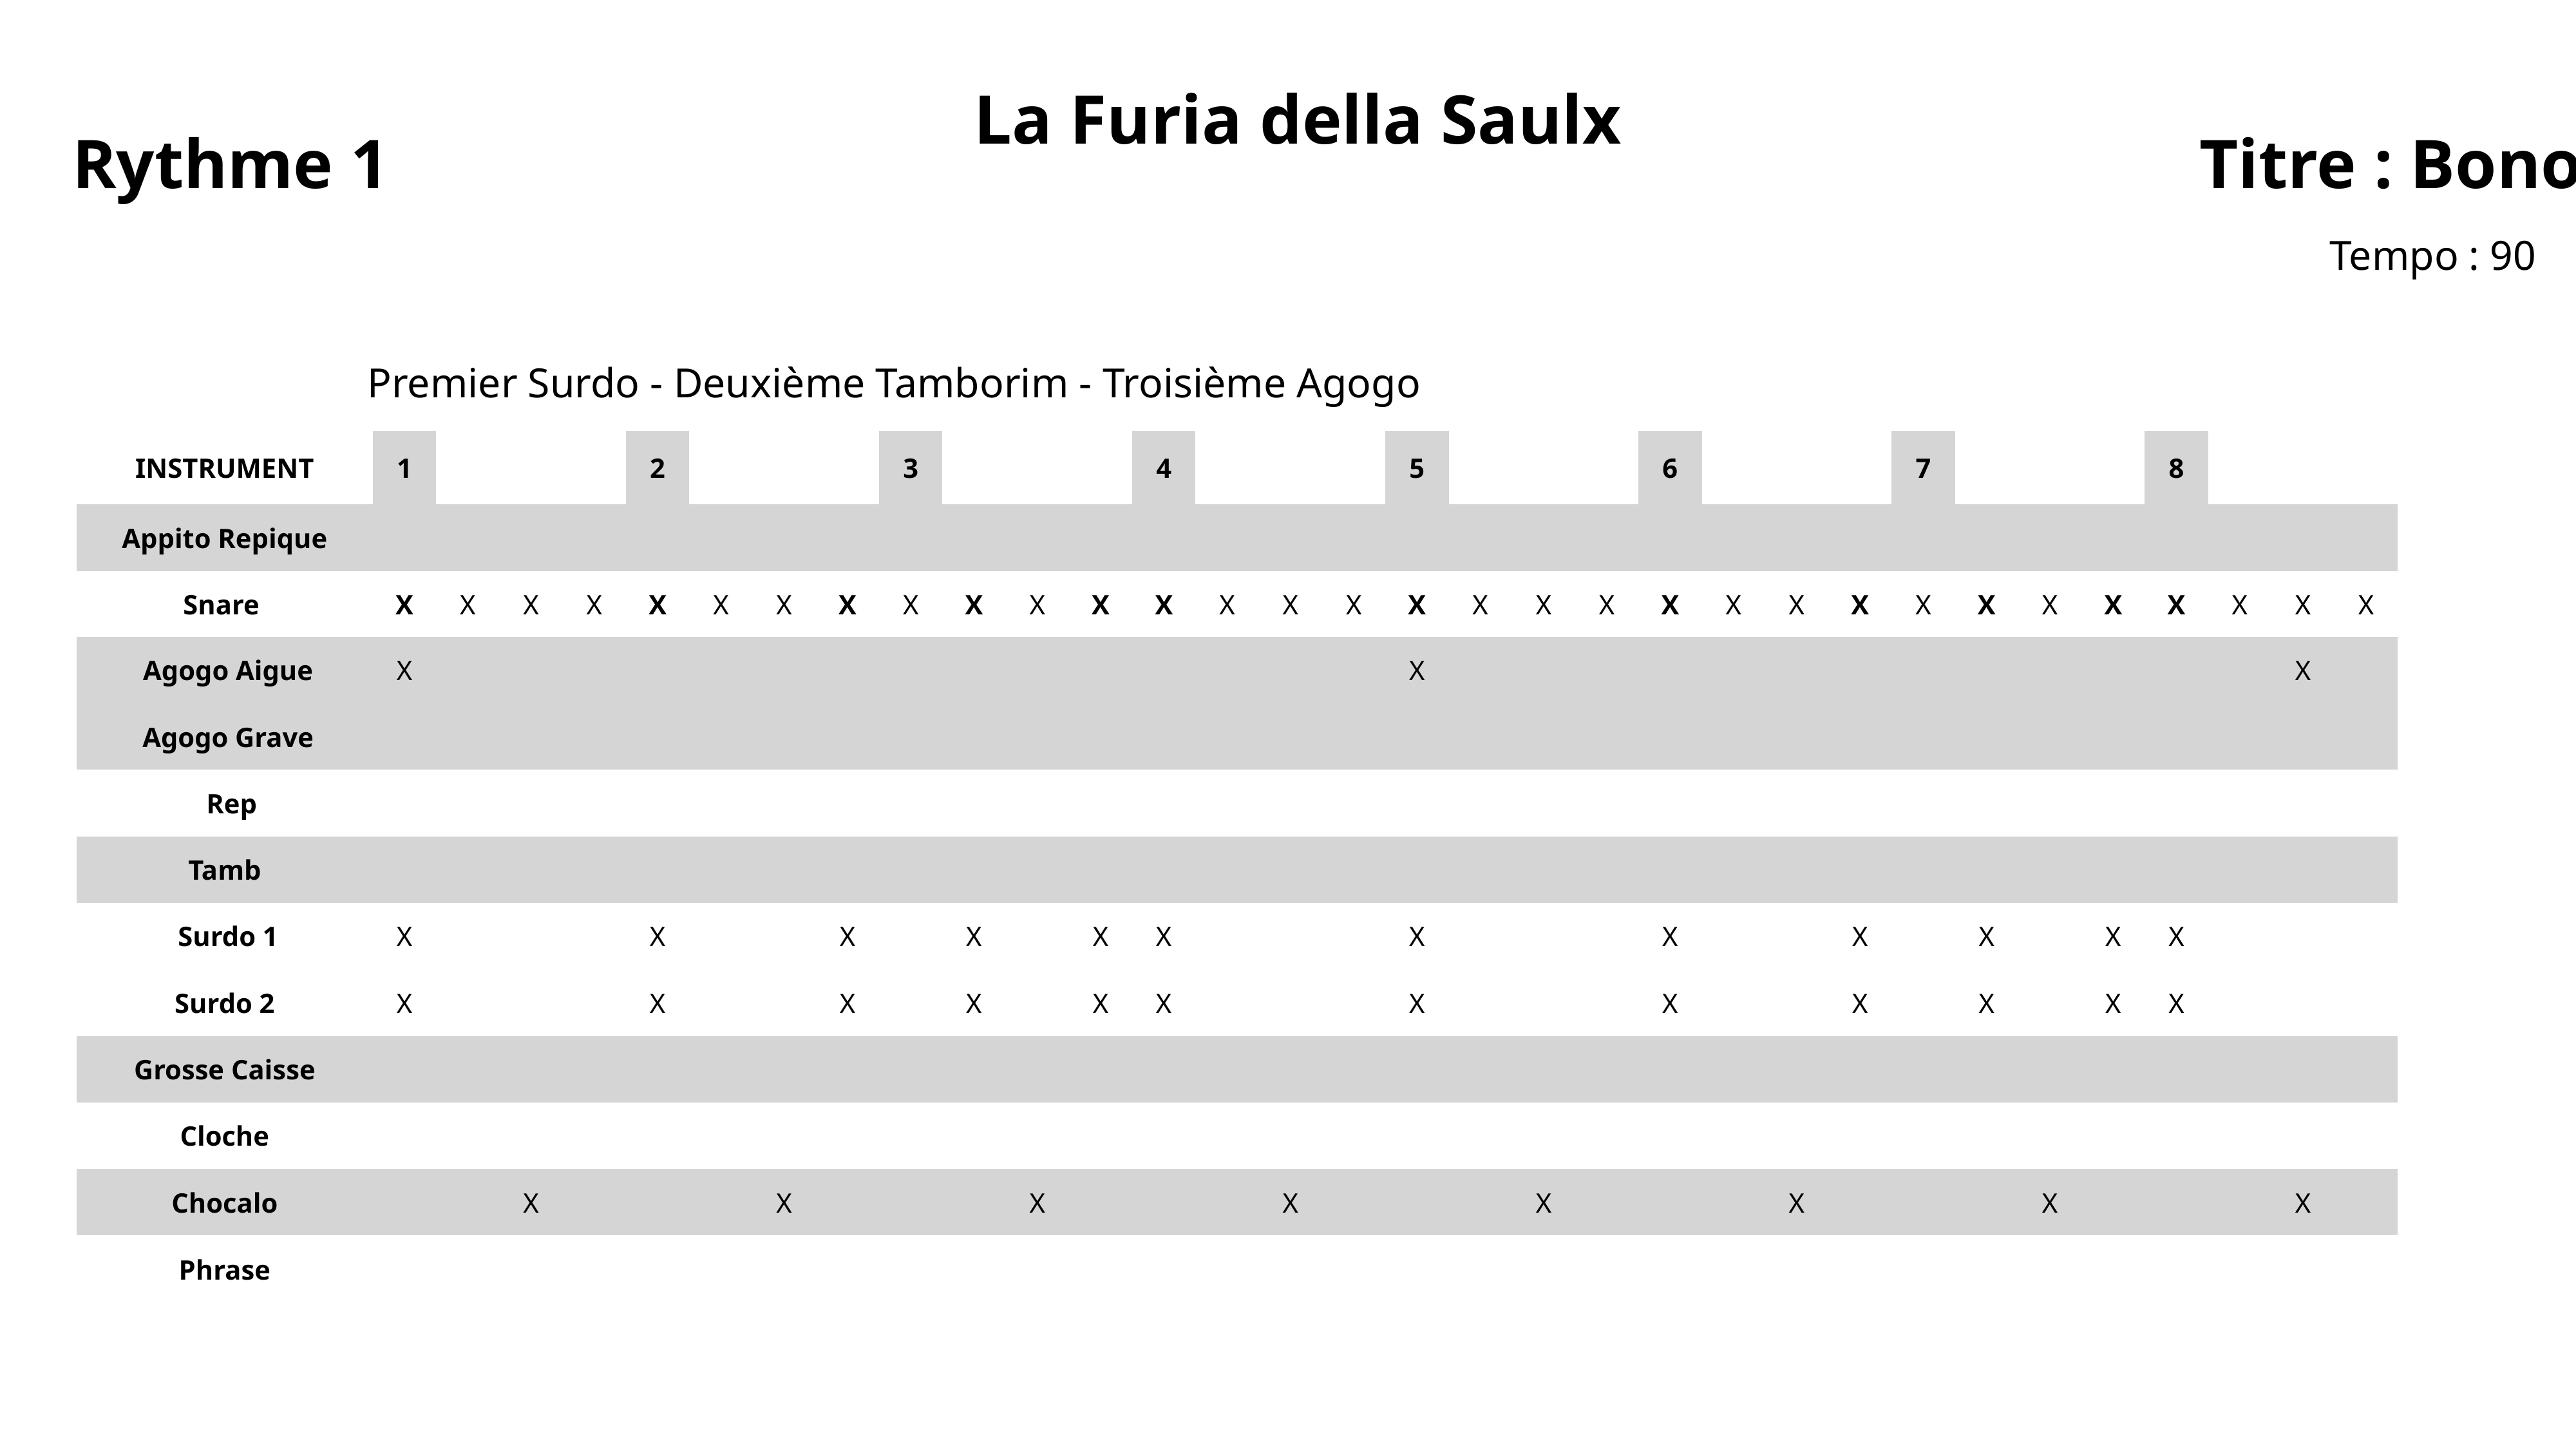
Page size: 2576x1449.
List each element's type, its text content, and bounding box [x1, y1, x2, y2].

table_cell [1702, 969, 1765, 1036]
table_cell [563, 1235, 626, 1303]
table_cell X [373, 571, 436, 637]
table_cell Tamb [77, 837, 373, 903]
table_cell [879, 1235, 942, 1303]
table_cell [2334, 703, 2398, 770]
table_cell [942, 504, 1006, 571]
table_cell [1512, 770, 1575, 837]
table_cell [1955, 1235, 2018, 1303]
table_header [1195, 431, 1259, 504]
table_header [500, 431, 563, 504]
table_cell X [1575, 571, 1638, 637]
table_cell [2271, 969, 2334, 1036]
table_cell X [1638, 571, 1702, 637]
table_cell [942, 1169, 1006, 1235]
table_cell [1702, 703, 1765, 770]
table_cell [2334, 903, 2398, 969]
table_cell [2018, 1235, 2081, 1303]
table_cell X [942, 903, 1006, 969]
table_cell [942, 637, 1006, 703]
table_cell [626, 1169, 689, 1235]
table_cell [879, 637, 942, 703]
table_cell [1702, 770, 1765, 837]
table_cell [563, 637, 626, 703]
table_cell [2081, 1169, 2145, 1235]
table_cell [1702, 1235, 1765, 1303]
table_cell X [500, 571, 563, 637]
table_cell [1385, 1235, 1449, 1303]
table_cell [1385, 1169, 1449, 1235]
table_header [2334, 431, 2398, 504]
table_cell [1132, 637, 1195, 703]
table_cell X [1765, 571, 1828, 637]
table_cell [373, 1036, 436, 1103]
table_cell [753, 770, 816, 837]
table_cell [626, 1036, 689, 1103]
table_cell [1828, 1235, 1891, 1303]
table_cell [1195, 1235, 1259, 1303]
table_cell [879, 504, 942, 571]
table_cell [689, 1169, 753, 1235]
table_cell X [816, 969, 879, 1036]
table_cell [2081, 1103, 2145, 1169]
table_cell [2208, 837, 2271, 903]
table_cell [1132, 1235, 1195, 1303]
table_cell X [1069, 571, 1132, 637]
table_cell [1006, 703, 1069, 770]
table_header [1955, 431, 2018, 504]
table_cell [1132, 703, 1195, 770]
table_cell [1702, 903, 1765, 969]
table_cell [1512, 903, 1575, 969]
table_cell [879, 1036, 942, 1103]
table_cell X [1828, 969, 1891, 1036]
table_cell [1132, 770, 1195, 837]
table_cell [563, 1036, 626, 1103]
table_cell X [436, 571, 500, 637]
table_cell [1259, 1036, 1322, 1103]
table_cell [1259, 504, 1322, 571]
table_header [2018, 431, 2081, 504]
table_cell Grosse Caisse [77, 1036, 373, 1103]
table_cell [1449, 1036, 1512, 1103]
table_cell X [1638, 903, 1702, 969]
table_cell [1195, 770, 1259, 837]
table_cell [753, 1103, 816, 1169]
table_cell [1702, 637, 1765, 703]
table_cell [1891, 969, 1955, 1036]
table_cell [2081, 837, 2145, 903]
table_cell [2081, 770, 2145, 837]
table_cell [2081, 703, 2145, 770]
table_cell Appito Repique [77, 504, 373, 571]
table_cell [2271, 1235, 2334, 1303]
table_cell [2271, 837, 2334, 903]
table_cell [2145, 1169, 2208, 1235]
table_cell [1069, 1169, 1132, 1235]
table_cell [563, 770, 626, 837]
table_cell [942, 770, 1006, 837]
table_cell X [2145, 571, 2208, 637]
table_header [2081, 431, 2145, 504]
table_cell X [753, 571, 816, 637]
table_cell X [1069, 969, 1132, 1036]
table_cell [1195, 837, 1259, 903]
table_cell X [1449, 571, 1512, 637]
table_cell [2145, 1103, 2208, 1169]
table_cell X [1385, 903, 1449, 969]
table_header [436, 431, 500, 504]
table_cell [1069, 1235, 1132, 1303]
table_cell X [1512, 571, 1575, 637]
table_cell [2145, 504, 2208, 571]
table_cell [816, 1235, 879, 1303]
table_cell X [1702, 571, 1765, 637]
table_cell X [753, 1169, 816, 1235]
table_cell [500, 770, 563, 837]
table_cell [689, 1235, 753, 1303]
table_cell [1322, 1169, 1385, 1235]
table_cell [1575, 504, 1638, 571]
table_cell [1259, 903, 1322, 969]
table_cell [1512, 1036, 1575, 1103]
table_header [2208, 431, 2271, 504]
table_cell [436, 504, 500, 571]
table_cell [1259, 837, 1322, 903]
table_cell [626, 770, 689, 837]
table_cell X [1322, 571, 1385, 637]
table_cell [1702, 837, 1765, 903]
table_cell Surdo 1 [77, 903, 373, 969]
table_cell [1828, 1103, 1891, 1169]
table_cell [1195, 637, 1259, 703]
table_cell X [2081, 903, 2145, 969]
table_cell [1575, 1235, 1638, 1303]
table_header INSTRUMENT [77, 431, 373, 504]
table_cell [563, 903, 626, 969]
table_cell [1828, 1036, 1891, 1103]
table_cell [500, 969, 563, 1036]
table_cell [2334, 1235, 2398, 1303]
table_cell X [563, 571, 626, 637]
table_cell [942, 1036, 1006, 1103]
table_cell [1069, 837, 1132, 903]
table_cell X [1828, 903, 1891, 969]
table_cell [1006, 770, 1069, 837]
table_cell [2081, 504, 2145, 571]
table_cell [1132, 1036, 1195, 1103]
table_cell X [1132, 969, 1195, 1036]
table_cell [1512, 837, 1575, 903]
table_cell [1765, 903, 1828, 969]
table_cell [753, 504, 816, 571]
table_cell [2334, 837, 2398, 903]
table_cell [626, 1235, 689, 1303]
table_cell [1322, 504, 1385, 571]
table_cell [1259, 969, 1322, 1036]
table_cell [563, 504, 626, 571]
table_cell [1195, 703, 1259, 770]
table_cell X [1132, 903, 1195, 969]
table_cell [1765, 969, 1828, 1036]
table_cell [1259, 1235, 1322, 1303]
table_header [1006, 431, 1069, 504]
table_cell [2018, 637, 2081, 703]
table_cell [2018, 903, 2081, 969]
table_cell X [1955, 903, 2018, 969]
table_cell X [1385, 571, 1449, 637]
table_cell [816, 837, 879, 903]
table_cell [1891, 903, 1955, 969]
table_cell [1322, 1036, 1385, 1103]
table_cell [373, 1103, 436, 1169]
table_cell [689, 903, 753, 969]
table_header [1259, 431, 1322, 504]
table_header 8 [2145, 431, 2208, 504]
table_cell [2271, 703, 2334, 770]
table_cell [1449, 1103, 1512, 1169]
table_cell X [500, 1169, 563, 1235]
table_cell X [1006, 1169, 1069, 1235]
table_cell [1765, 1235, 1828, 1303]
table_cell [2334, 504, 2398, 571]
table_cell [753, 1036, 816, 1103]
table_cell [2271, 1103, 2334, 1169]
table_cell [2145, 1036, 2208, 1103]
table_cell [2334, 637, 2398, 703]
table_cell [436, 1103, 500, 1169]
table_cell [1195, 504, 1259, 571]
table_cell [436, 1169, 500, 1235]
table_cell [2145, 703, 2208, 770]
table_cell [373, 837, 436, 903]
table_cell [1385, 770, 1449, 837]
table_cell [1385, 703, 1449, 770]
table_cell [1891, 1103, 1955, 1169]
table_cell [1828, 837, 1891, 903]
table_cell [500, 637, 563, 703]
table_header [816, 431, 879, 504]
table_cell [689, 837, 753, 903]
table_cell [1512, 703, 1575, 770]
table_cell [1195, 1036, 1259, 1103]
table_cell [1638, 1103, 1702, 1169]
table_header 4 [1132, 431, 1195, 504]
table_cell [373, 1235, 436, 1303]
table_cell [1006, 637, 1069, 703]
table_cell [1891, 1169, 1955, 1235]
table_cell [816, 1036, 879, 1103]
table_cell [1955, 637, 2018, 703]
table_cell [689, 770, 753, 837]
table_cell [1638, 837, 1702, 903]
table_cell [1322, 770, 1385, 837]
table_cell [942, 1103, 1006, 1169]
table_cell [1322, 637, 1385, 703]
table_cell [500, 837, 563, 903]
table_cell [879, 1103, 942, 1169]
table_cell X [942, 969, 1006, 1036]
table_cell [1891, 1235, 1955, 1303]
table_cell X [816, 903, 879, 969]
table_cell [689, 637, 753, 703]
table_cell Phrase [77, 1235, 373, 1303]
table_cell [2208, 637, 2271, 703]
table_cell [1638, 637, 1702, 703]
table_cell [1575, 770, 1638, 837]
table_cell X [2271, 1169, 2334, 1235]
table_cell [1322, 903, 1385, 969]
table_cell [1955, 1169, 2018, 1235]
table_cell [1765, 837, 1828, 903]
table_cell X [1955, 969, 2018, 1036]
table_cell [1765, 504, 1828, 571]
table_cell [1069, 770, 1132, 837]
text_box Rythme 1 [66, 115, 395, 207]
table_cell [1765, 1036, 1828, 1103]
table_cell X [942, 571, 1006, 637]
table_cell [816, 1103, 879, 1169]
table_cell [1955, 1036, 2018, 1103]
table_cell [1006, 1036, 1069, 1103]
table_cell [563, 703, 626, 770]
table_header [1322, 431, 1385, 504]
table_cell [1955, 1103, 2018, 1169]
table_cell [1259, 770, 1322, 837]
table_cell [2018, 770, 2081, 837]
table_cell [753, 703, 816, 770]
table_header [1069, 431, 1132, 504]
table_cell [2271, 770, 2334, 837]
table_cell [1638, 1036, 1702, 1103]
table_cell [2018, 1036, 2081, 1103]
table_cell X [373, 903, 436, 969]
table_cell [1195, 1169, 1259, 1235]
table_cell Rep [77, 770, 373, 837]
table_cell Surdo 2 [77, 969, 373, 1036]
text_box Premier Surdo - Deuxième Tamborim - Troisième Agogo [362, 352, 1428, 412]
table_cell [373, 504, 436, 571]
table_cell [2018, 969, 2081, 1036]
table_cell [626, 837, 689, 903]
table_cell [1702, 504, 1765, 571]
table_cell [879, 1169, 942, 1235]
table_cell [2081, 1235, 2145, 1303]
table_cell [373, 703, 436, 770]
table_cell [2145, 1235, 2208, 1303]
table_cell X [2271, 571, 2334, 637]
table_cell [2018, 703, 2081, 770]
table_cell [1512, 504, 1575, 571]
table_cell [1828, 504, 1891, 571]
table_cell [1575, 837, 1638, 903]
table_cell [2081, 637, 2145, 703]
table_cell [373, 1169, 436, 1235]
table_header [689, 431, 753, 504]
table_cell [1259, 1103, 1322, 1169]
table_cell [1259, 637, 1322, 703]
table_cell [1891, 504, 1955, 571]
table_cell [1385, 504, 1449, 571]
table_cell [1385, 1036, 1449, 1103]
text_box Tempo : 90 [2324, 224, 2543, 284]
table_header [753, 431, 816, 504]
table_cell X [2145, 903, 2208, 969]
table_cell [373, 770, 436, 837]
table_cell X [373, 637, 436, 703]
table_cell [626, 504, 689, 571]
table_cell [1385, 837, 1449, 903]
table_cell [2208, 703, 2271, 770]
text_box Titre : Bonobo [2106, 115, 2576, 207]
table_cell [500, 1235, 563, 1303]
table_cell [1132, 1103, 1195, 1169]
table_cell [2334, 969, 2398, 1036]
table_cell Chocalo [77, 1169, 373, 1235]
table_header [942, 431, 1006, 504]
table_cell Snare [77, 571, 373, 637]
table_cell [1512, 1235, 1575, 1303]
table_cell [1765, 1103, 1828, 1169]
table_cell [2018, 504, 2081, 571]
table_cell [1638, 504, 1702, 571]
table_cell [1828, 703, 1891, 770]
table_cell [1449, 504, 1512, 571]
table_header [1512, 431, 1575, 504]
table_cell [1955, 504, 2018, 571]
text_box La Furia della Saulx [969, 71, 1645, 163]
table_cell [1195, 969, 1259, 1036]
table_cell [2208, 1235, 2271, 1303]
table_cell [500, 504, 563, 571]
table_cell [689, 703, 753, 770]
table_cell [1512, 637, 1575, 703]
table_cell [1575, 1036, 1638, 1103]
table_cell [626, 703, 689, 770]
table_cell X [2208, 571, 2271, 637]
table_cell [816, 1169, 879, 1235]
table_header 3 [879, 431, 942, 504]
table_cell [1575, 969, 1638, 1036]
table_cell [816, 637, 879, 703]
table_cell [1449, 637, 1512, 703]
table_cell [1449, 703, 1512, 770]
table_cell [1449, 903, 1512, 969]
table_cell X [1638, 969, 1702, 1036]
table_cell [1006, 837, 1069, 903]
table_cell [1765, 637, 1828, 703]
table_cell [436, 903, 500, 969]
table_cell [1575, 1103, 1638, 1169]
table_cell [2208, 969, 2271, 1036]
table_cell [2334, 1103, 2398, 1169]
table_cell [1512, 1103, 1575, 1169]
table_cell X [626, 903, 689, 969]
table_cell [1702, 1169, 1765, 1235]
table_cell [2208, 504, 2271, 571]
table_cell [1006, 969, 1069, 1036]
table_cell X [1765, 1169, 1828, 1235]
table_header 1 [373, 431, 436, 504]
table_cell [689, 504, 753, 571]
table_cell [1449, 837, 1512, 903]
table_cell [1828, 770, 1891, 837]
table_cell [1195, 1103, 1259, 1169]
table_cell [753, 1235, 816, 1303]
table_cell [436, 637, 500, 703]
table_header [2271, 431, 2334, 504]
table_cell [1891, 1036, 1955, 1103]
table_cell [2208, 770, 2271, 837]
table_cell [2018, 837, 2081, 903]
table_cell [436, 837, 500, 903]
table_cell [1828, 637, 1891, 703]
table_cell X [2145, 969, 2208, 1036]
table_cell [436, 969, 500, 1036]
table_cell Cloche [77, 1103, 373, 1169]
table_cell [2271, 903, 2334, 969]
table_cell [1955, 703, 2018, 770]
table_cell Agogo Aigue [77, 637, 373, 703]
table_cell [1638, 770, 1702, 837]
table_cell [879, 903, 942, 969]
table_cell [1195, 903, 1259, 969]
table_cell [942, 1235, 1006, 1303]
table_cell [816, 703, 879, 770]
table_cell [1575, 1169, 1638, 1235]
table_cell Agogo Grave [77, 703, 373, 770]
table_cell [500, 903, 563, 969]
table_cell X [2271, 637, 2334, 703]
table_cell X [1195, 571, 1259, 637]
table_cell [563, 1169, 626, 1235]
table_cell [1449, 1235, 1512, 1303]
table_cell [1449, 1169, 1512, 1235]
table_cell X [373, 969, 436, 1036]
table_cell [1259, 703, 1322, 770]
table_cell [436, 1235, 500, 1303]
table_cell [1069, 1103, 1132, 1169]
table_cell [1575, 637, 1638, 703]
table_cell [1575, 903, 1638, 969]
table_cell [1891, 703, 1955, 770]
table_cell [1322, 1103, 1385, 1169]
table_cell [2208, 1103, 2271, 1169]
table_cell [1638, 1235, 1702, 1303]
table_cell X [1006, 571, 1069, 637]
table_cell [816, 504, 879, 571]
table_cell [1322, 703, 1385, 770]
table_cell [1638, 1169, 1702, 1235]
table_cell [563, 837, 626, 903]
table_cell [1765, 703, 1828, 770]
table_cell X [879, 571, 942, 637]
table_cell [500, 1103, 563, 1169]
table_cell [1322, 1235, 1385, 1303]
table_cell [1955, 770, 2018, 837]
table_cell X [2018, 571, 2081, 637]
table_cell [1765, 770, 1828, 837]
table_cell X [1955, 571, 2018, 637]
table_cell [1702, 1036, 1765, 1103]
table_cell X [816, 571, 879, 637]
table_cell [1069, 504, 1132, 571]
table_cell [2334, 1036, 2398, 1103]
table_cell [1132, 1169, 1195, 1235]
table_cell [1449, 969, 1512, 1036]
table_cell [689, 1103, 753, 1169]
table_cell [2208, 1036, 2271, 1103]
table_cell [1006, 504, 1069, 571]
table_cell X [1828, 571, 1891, 637]
table_cell [1006, 903, 1069, 969]
table_cell [436, 770, 500, 837]
table_cell [879, 770, 942, 837]
table_cell [2081, 1036, 2145, 1103]
table_cell [1702, 1103, 1765, 1169]
table_cell [563, 969, 626, 1036]
table_cell [1006, 1235, 1069, 1303]
table_cell [1006, 1103, 1069, 1169]
table_cell X [689, 571, 753, 637]
table_cell [2271, 504, 2334, 571]
table_cell [1385, 1103, 1449, 1169]
table_cell [436, 703, 500, 770]
table_cell [2271, 1036, 2334, 1103]
table_cell [879, 703, 942, 770]
table_cell X [2081, 571, 2145, 637]
table_cell [563, 1103, 626, 1169]
table_cell [879, 837, 942, 903]
table_cell X [1512, 1169, 1575, 1235]
table_cell [2145, 770, 2208, 837]
text_box Titre : Bonobo [2554, 159, 2569, 181]
table_cell [942, 837, 1006, 903]
table_header 5 [1385, 431, 1449, 504]
table_cell X [1891, 571, 1955, 637]
table_cell [1638, 703, 1702, 770]
table_cell X [2018, 1169, 2081, 1235]
table_cell [1069, 637, 1132, 703]
table_cell [626, 637, 689, 703]
table_cell X [626, 571, 689, 637]
table_cell [1069, 703, 1132, 770]
table_cell X [2081, 969, 2145, 1036]
table_cell [1891, 770, 1955, 837]
table_cell [1132, 837, 1195, 903]
table_cell [2334, 770, 2398, 837]
table_cell [689, 969, 753, 1036]
table_cell [1512, 969, 1575, 1036]
table_header [1828, 431, 1891, 504]
table_cell [1069, 1036, 1132, 1103]
table_cell [1575, 703, 1638, 770]
table_header [563, 431, 626, 504]
table_cell [1828, 1169, 1891, 1235]
table_cell [753, 969, 816, 1036]
table_cell [1132, 504, 1195, 571]
table_cell [436, 1036, 500, 1103]
table_header [1702, 431, 1765, 504]
table_cell X [1259, 571, 1322, 637]
table_cell [500, 1036, 563, 1103]
table_cell X [1259, 1169, 1322, 1235]
table_cell [753, 903, 816, 969]
table_cell [942, 703, 1006, 770]
table_cell [2145, 837, 2208, 903]
table_cell [1891, 837, 1955, 903]
table_cell [500, 703, 563, 770]
table_cell X [1385, 637, 1449, 703]
table_cell X [1385, 969, 1449, 1036]
table_header [1765, 431, 1828, 504]
table_cell [2145, 637, 2208, 703]
table_cell [2334, 1169, 2398, 1235]
table_cell X [626, 969, 689, 1036]
table_cell X [2334, 571, 2398, 637]
table_header [1449, 431, 1512, 504]
table_cell [1449, 770, 1512, 837]
table_cell X [1132, 571, 1195, 637]
table_cell [816, 770, 879, 837]
table_cell [1322, 969, 1385, 1036]
table_cell [2208, 1169, 2271, 1235]
table_cell X [1069, 903, 1132, 969]
table_cell [753, 637, 816, 703]
table_cell [2018, 1103, 2081, 1169]
table_cell [1322, 837, 1385, 903]
table_header 7 [1891, 431, 1955, 504]
table_cell [1891, 637, 1955, 703]
table_cell [689, 1036, 753, 1103]
table_cell [879, 969, 942, 1036]
table_cell [2208, 903, 2271, 969]
table_header 6 [1638, 431, 1702, 504]
table_cell [753, 837, 816, 903]
table_cell [626, 1103, 689, 1169]
table_cell [1955, 837, 2018, 903]
table_header [1575, 431, 1638, 504]
table_header 2 [626, 431, 689, 504]
